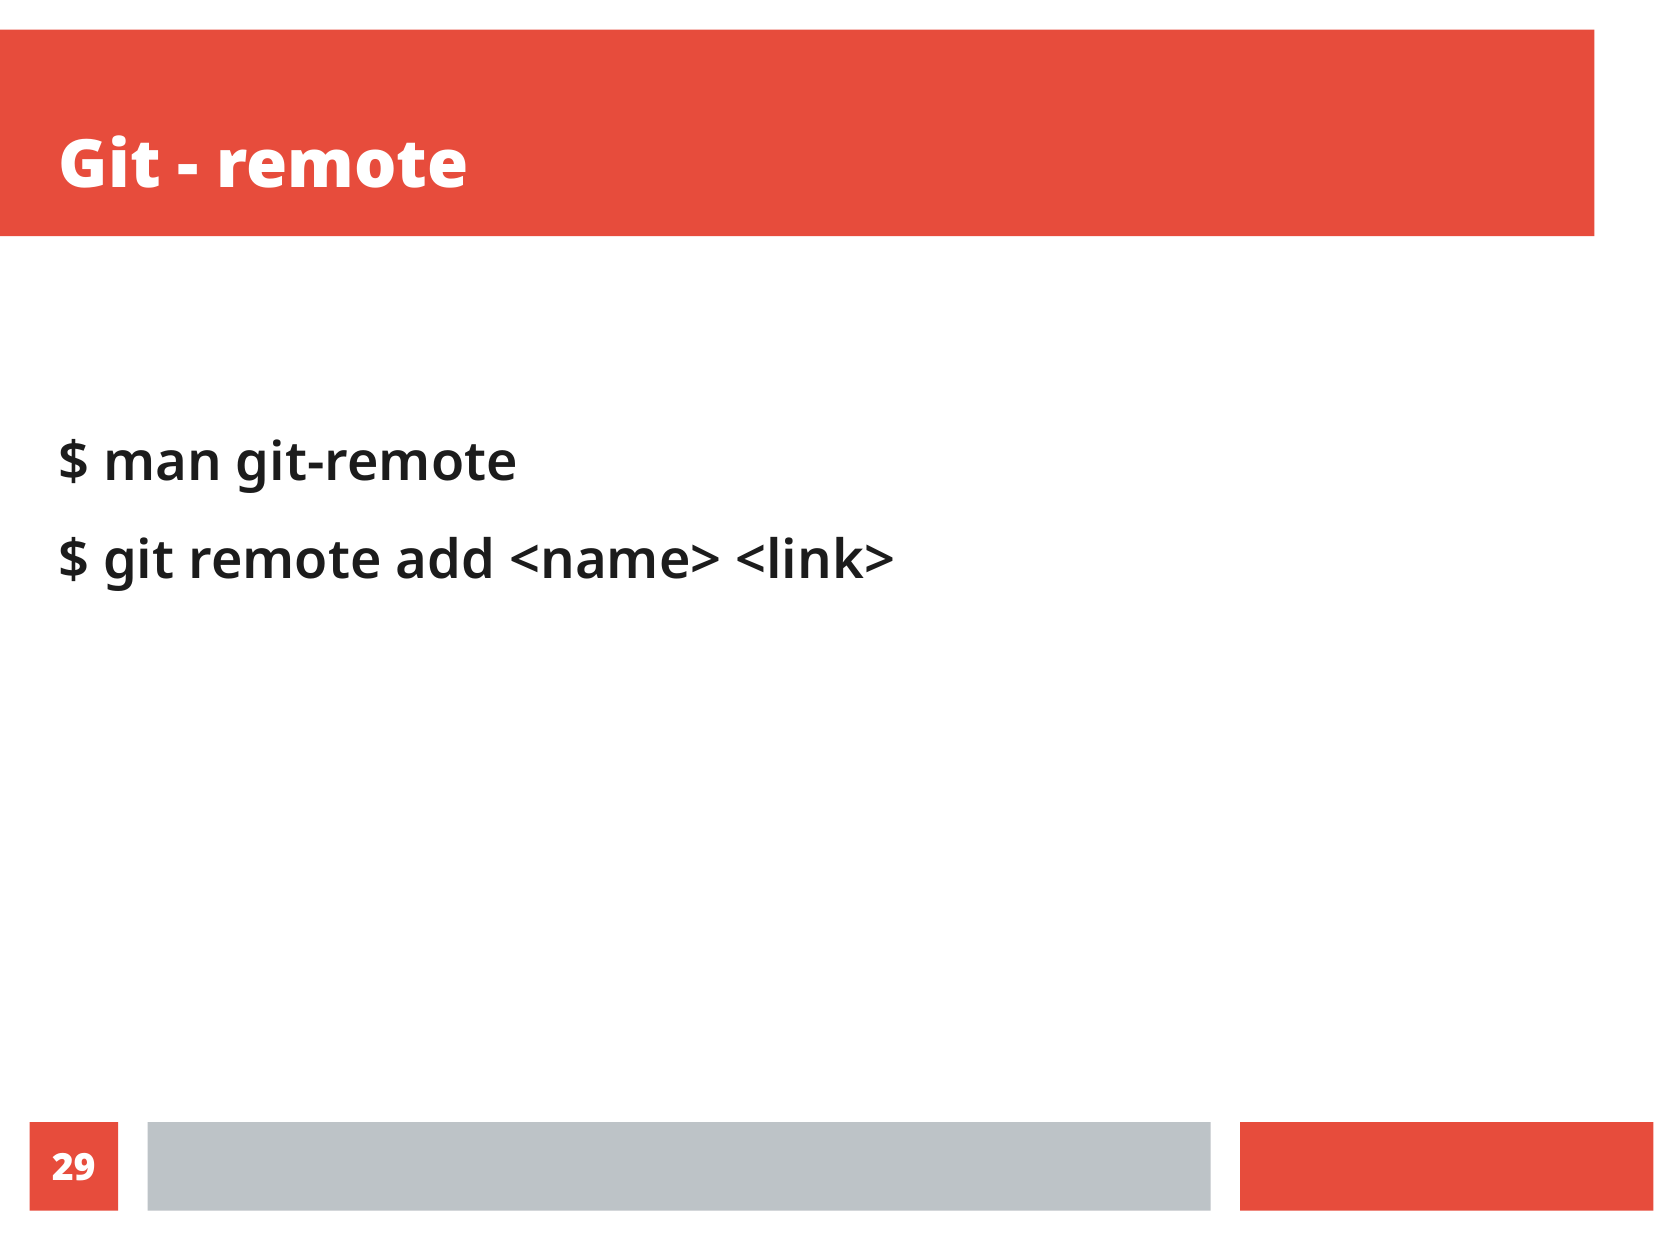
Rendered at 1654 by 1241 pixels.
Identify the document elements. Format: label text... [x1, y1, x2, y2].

list $ man git-remote $ git remote add <name> <link> [58, 324, 1565, 1093]
title Git - remote [59, 59, 1595, 207]
